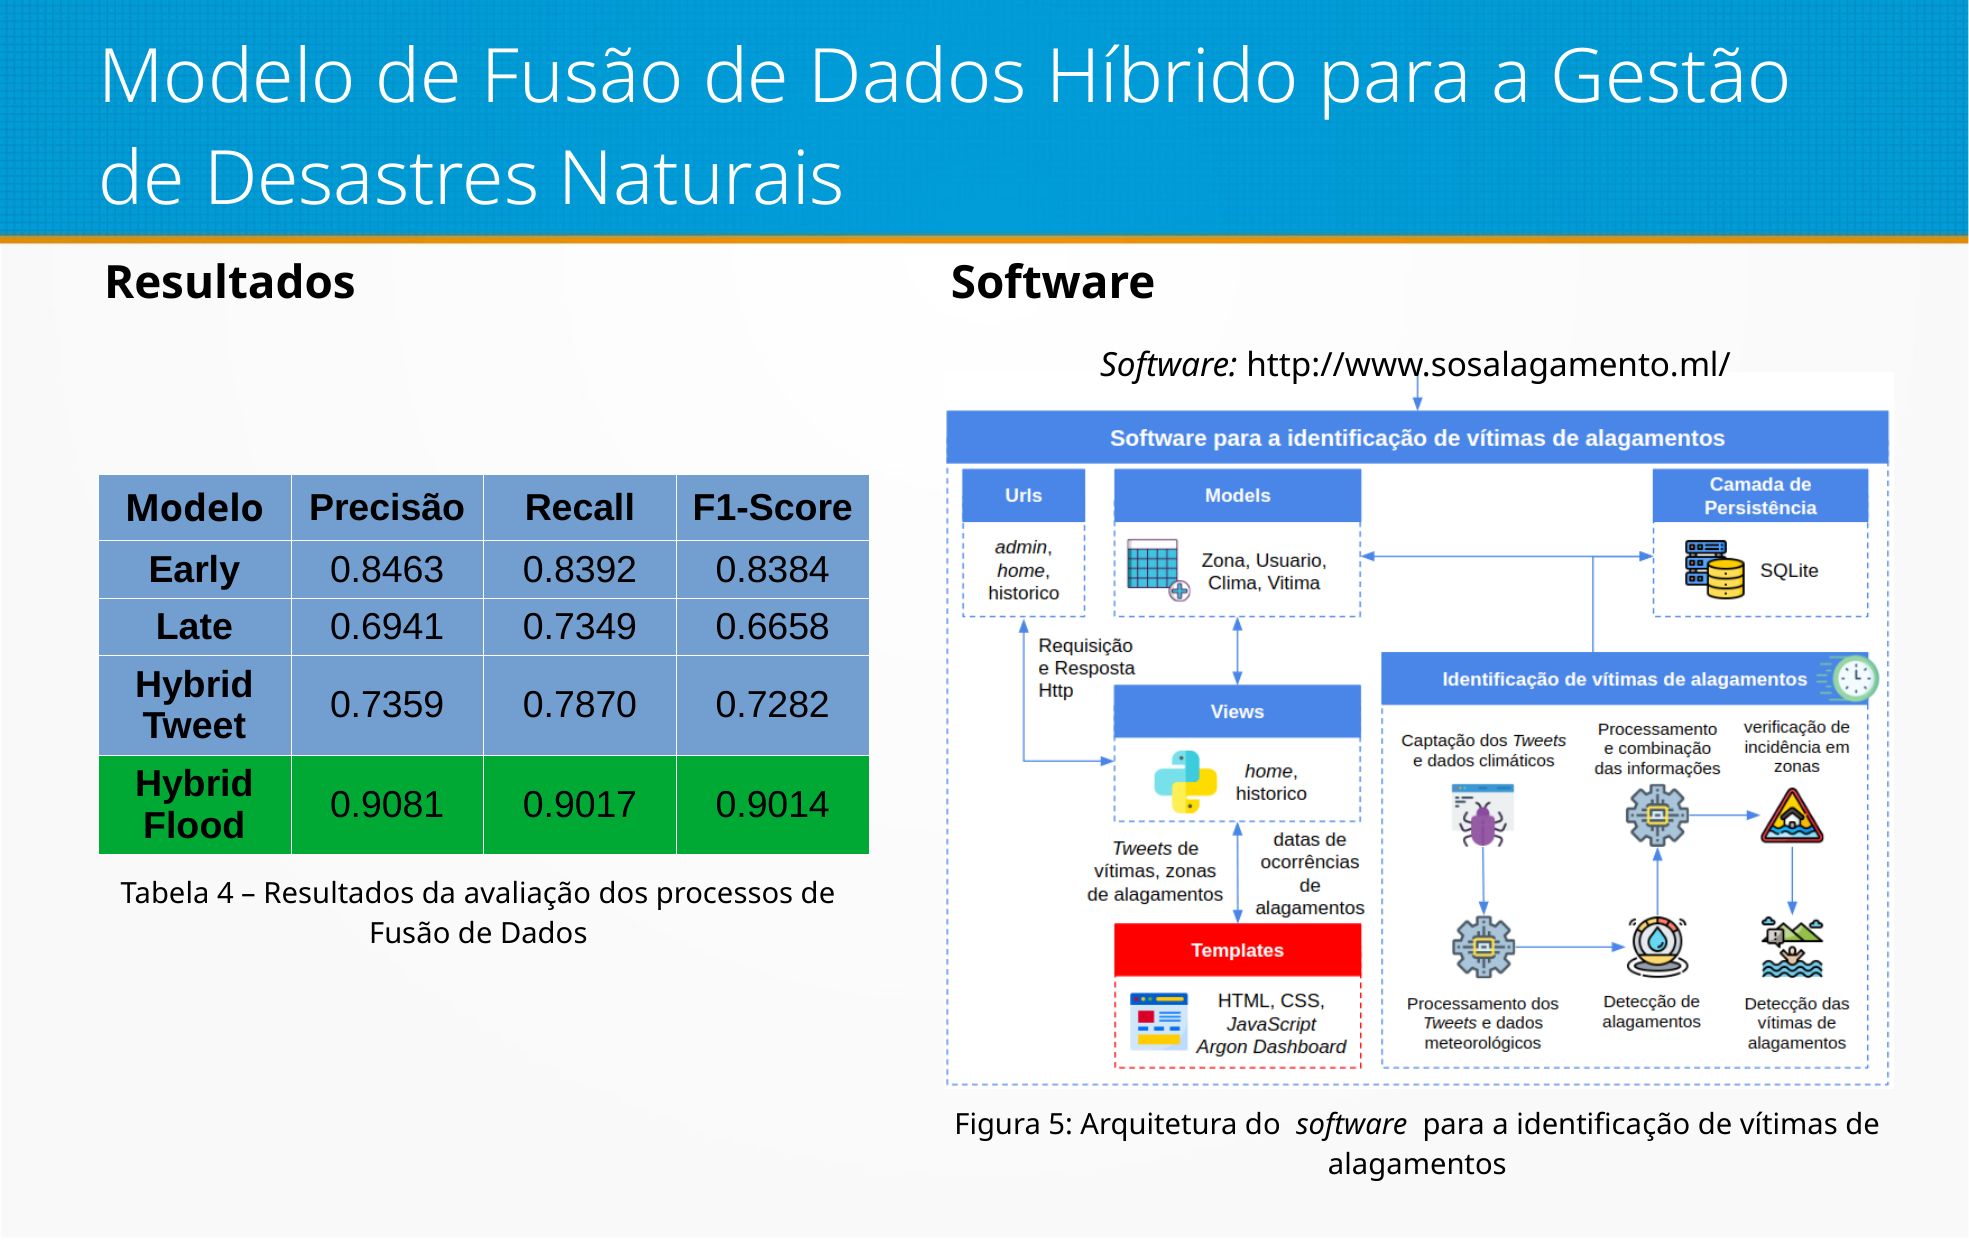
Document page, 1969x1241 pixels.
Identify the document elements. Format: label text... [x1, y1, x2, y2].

table_cell Hybrid Flood [99, 756, 291, 854]
table_cell 0.7349 [484, 599, 676, 655]
table_cell 0.8463 [292, 541, 483, 598]
table_header Modelo [99, 475, 291, 540]
text_box Resultados [98, 248, 571, 314]
text_box Tabela 4 – Resultados da avaliação dos processos de Fusão de Dados [94, 867, 863, 957]
table_header Precisão [292, 475, 483, 540]
table_cell 0.9017 [484, 756, 676, 854]
table_cell 0.9081 [292, 756, 483, 854]
table_cell 0.6941 [292, 599, 483, 655]
table_cell 0.7359 [292, 656, 483, 755]
table_cell 0.7870 [484, 656, 676, 755]
text_box Software [944, 248, 1418, 314]
table_cell 0.9014 [677, 756, 869, 854]
table_cell 0.7282 [677, 656, 869, 755]
title Modelo de Fusão de Dados Híbrido para a Gestão de Desastres Naturais [98, 19, 1870, 227]
picture [0, 233, 1969, 1241]
table_cell Early [99, 541, 291, 598]
table_cell 0.8392 [484, 541, 676, 598]
table_header Recall [484, 475, 676, 540]
text_box Figura 5: Arquitetura do ​ software ​ para a identificação de vítimas de alagamentos [944, 1098, 1890, 1188]
table_header F1-Score [677, 475, 869, 540]
table_cell Late [99, 599, 291, 655]
table_cell Hybrid Tweet [99, 656, 291, 755]
text_box Software: http://www.sosalagamento.ml/ [944, 318, 1887, 408]
table_cell 0.6658 [677, 599, 869, 655]
table_cell 0.8384 [677, 541, 869, 598]
